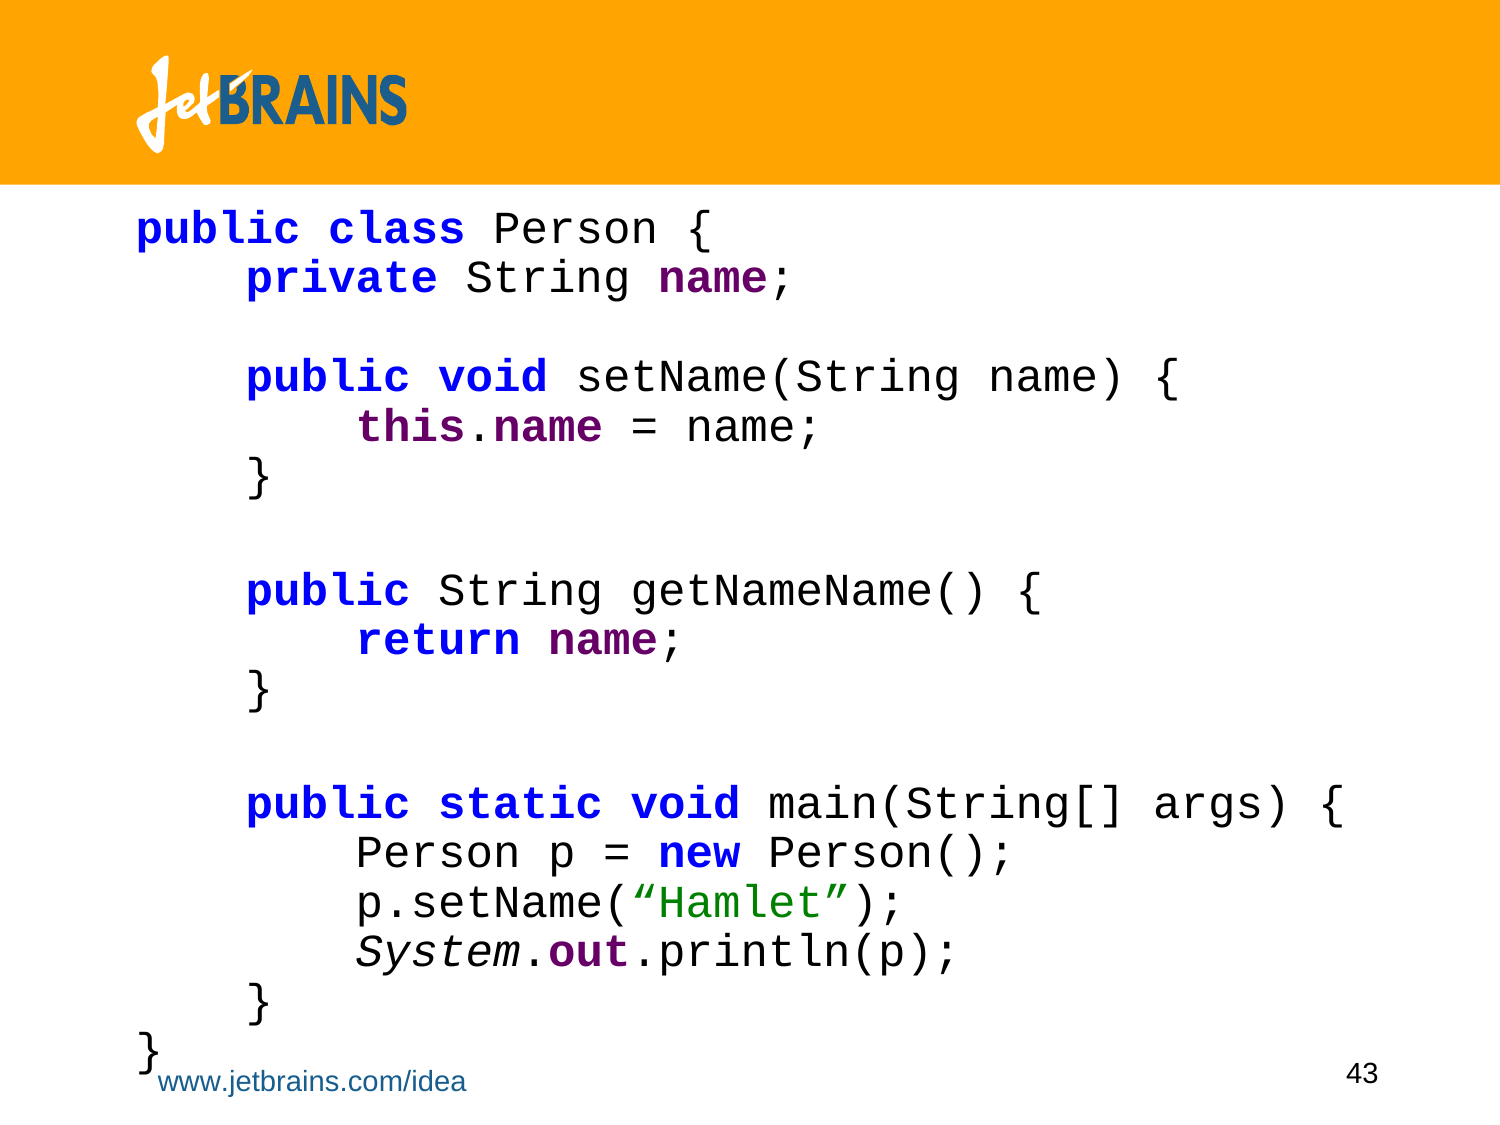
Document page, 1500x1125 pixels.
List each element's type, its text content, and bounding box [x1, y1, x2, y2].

subtitle public class Person { private String name; public void setName(String name) { this.name = name; } public String getNameName() { return name; } public static void main(String[] args) { Person p = new Person(); p.setName(“Hamlet”); System.out.println(p); } } [135, 203, 1377, 1076]
